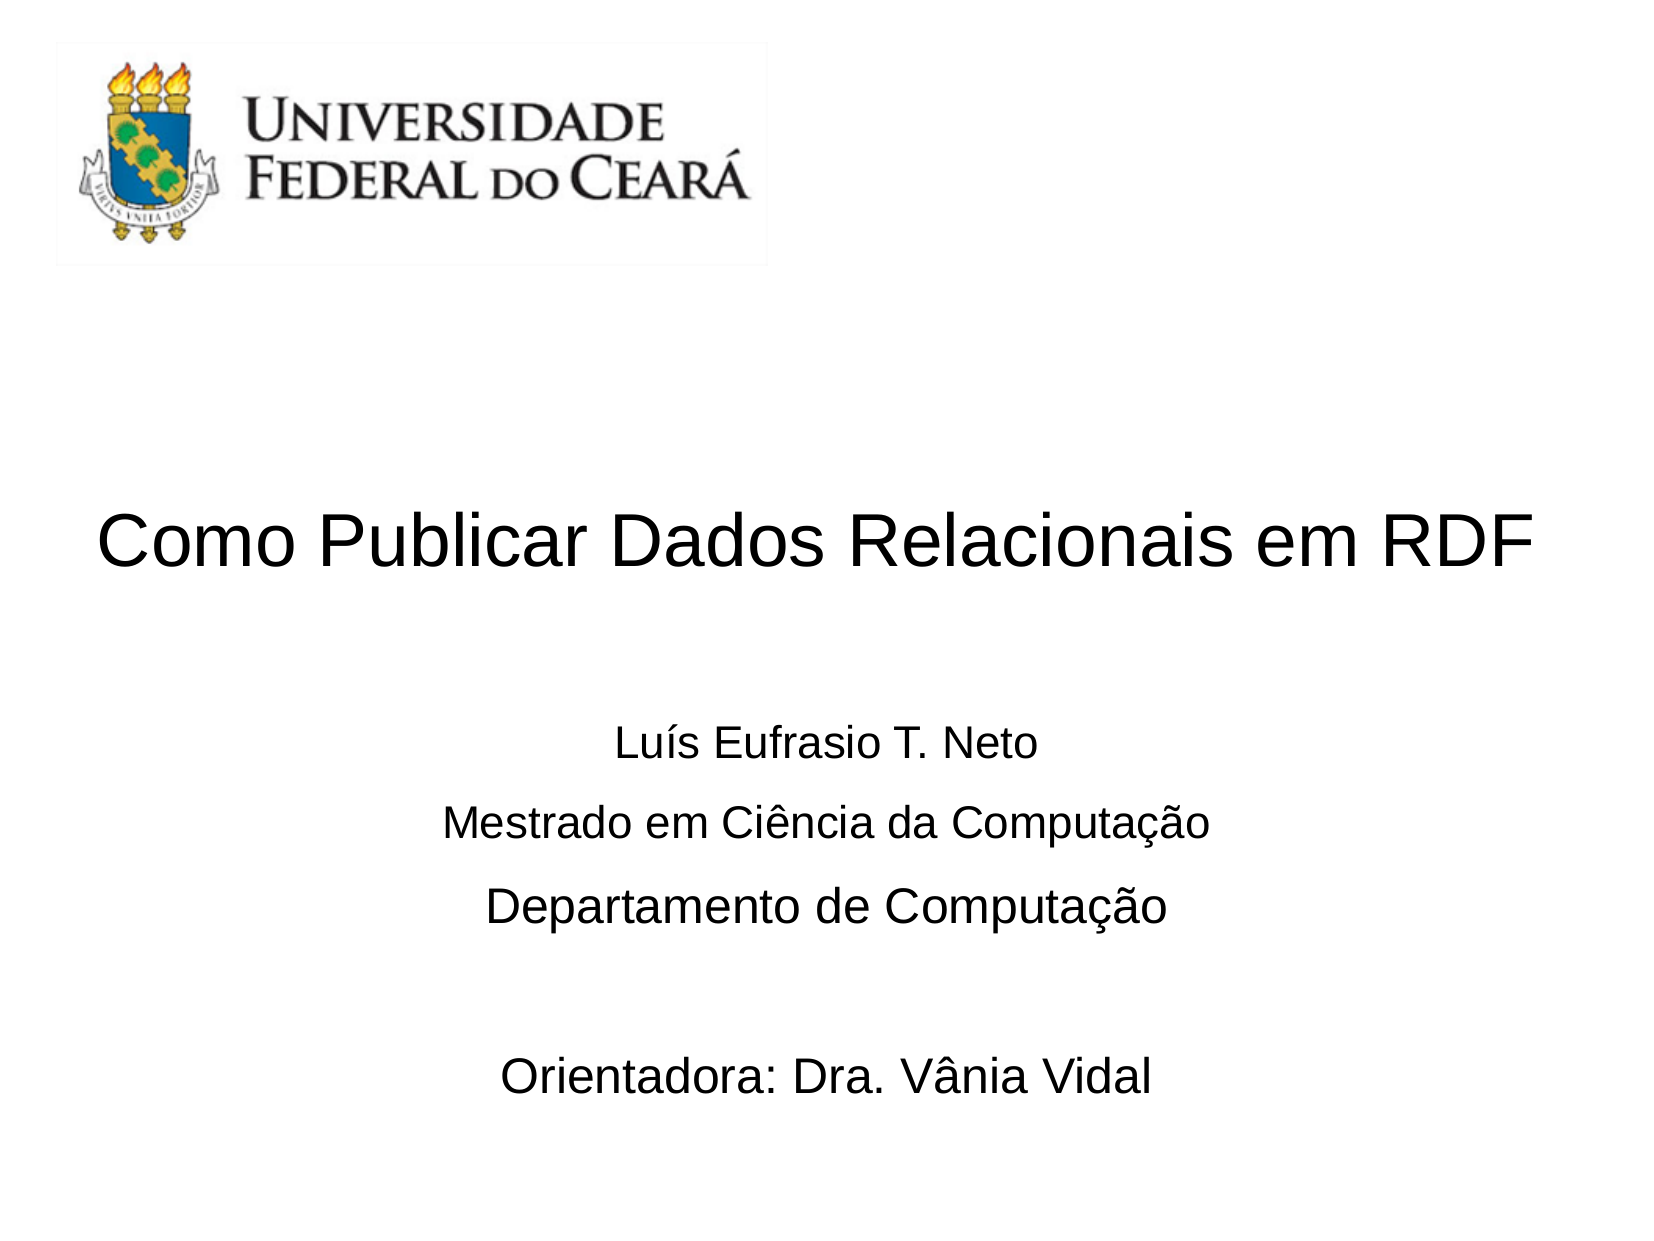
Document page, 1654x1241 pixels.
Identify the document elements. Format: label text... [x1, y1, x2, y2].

picture [56, 42, 768, 266]
list Como Publicar Dados Relacionais em RDF Luís Eufrasio T. Neto Mestrado em Ciência da Computação Departamento de Computação Orientadora: Dra. Vânia Vidal [82, 290, 1571, 1109]
